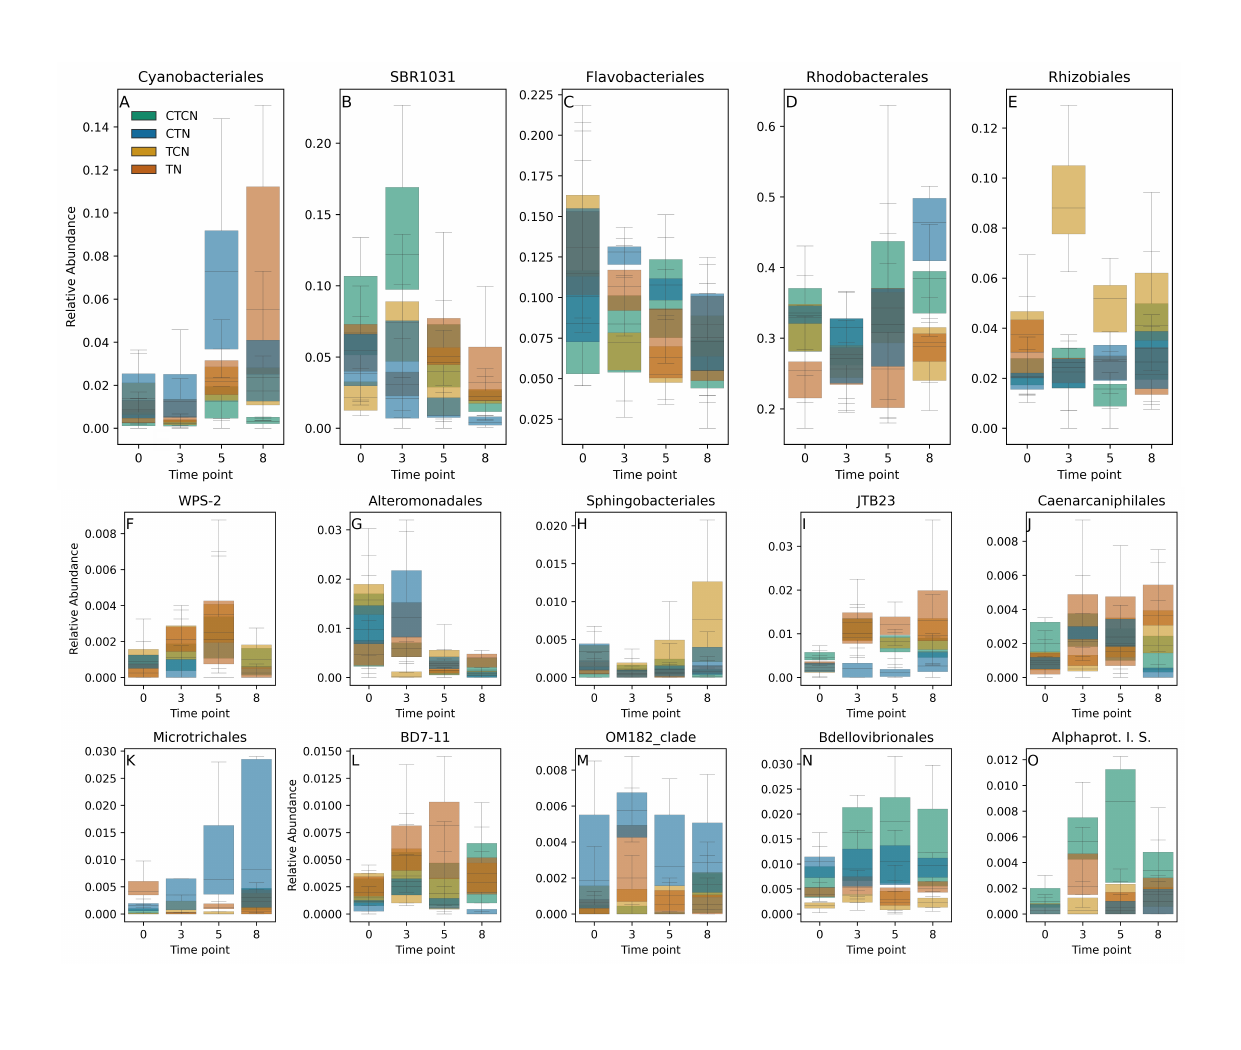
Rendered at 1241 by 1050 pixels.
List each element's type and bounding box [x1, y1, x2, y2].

picture [57, 62, 1185, 964]
